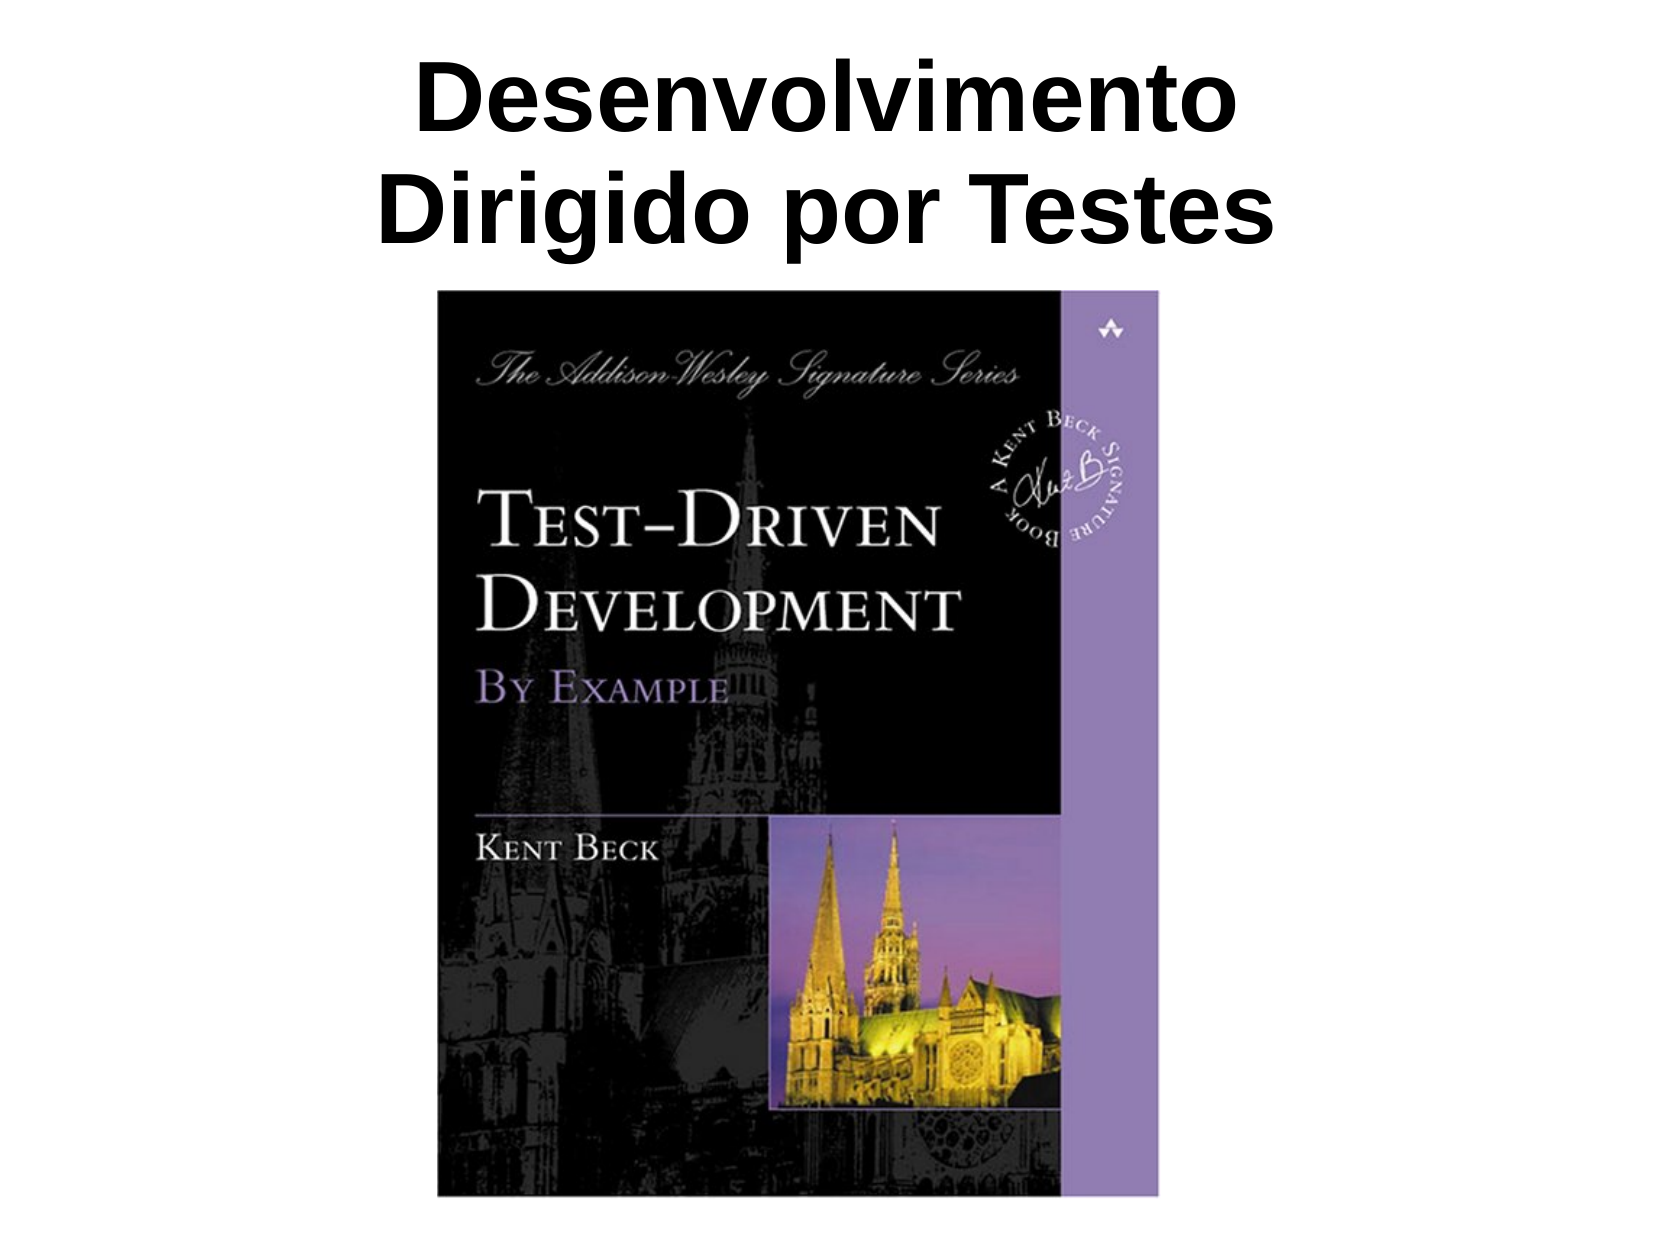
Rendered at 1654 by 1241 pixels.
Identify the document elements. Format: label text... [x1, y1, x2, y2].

picture [437, 290, 1161, 1199]
title Desenvolvimento Dirigido por Testes [82, 41, 1571, 265]
